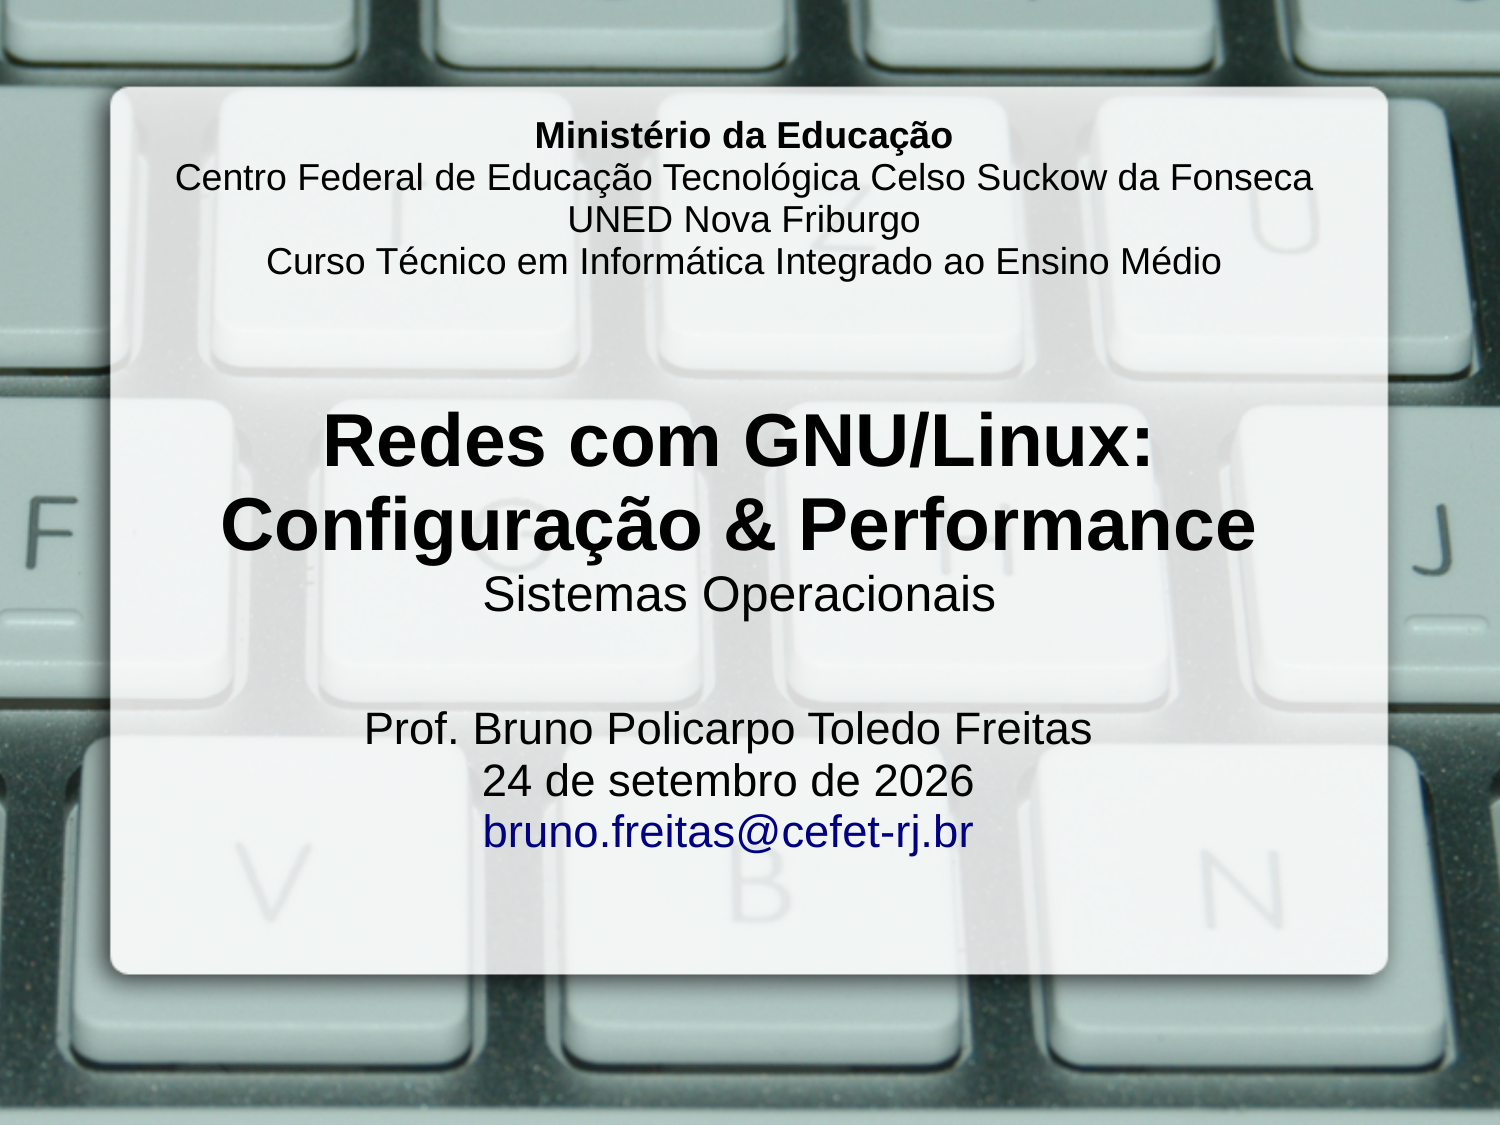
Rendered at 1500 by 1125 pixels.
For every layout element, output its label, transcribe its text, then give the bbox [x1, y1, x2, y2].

text_box Ministério da Educação Centro Federal de Educação Tecnológica Celso Suckow da Fonseca UNED Nova Friburgo Curso Técnico em Informática Integrado ao Ensino Médio [118, 107, 1371, 332]
picture [0, 0, 1500, 1125]
text_box Redes com GNU/Linux: Configuração & Performance Sistemas Operacionais [150, 391, 1329, 630]
text_box Prof. Bruno Policarpo Toledo Freitas 14 de outubro de 2019 bruno.freitas@cefet-rj.br [321, 696, 1136, 865]
